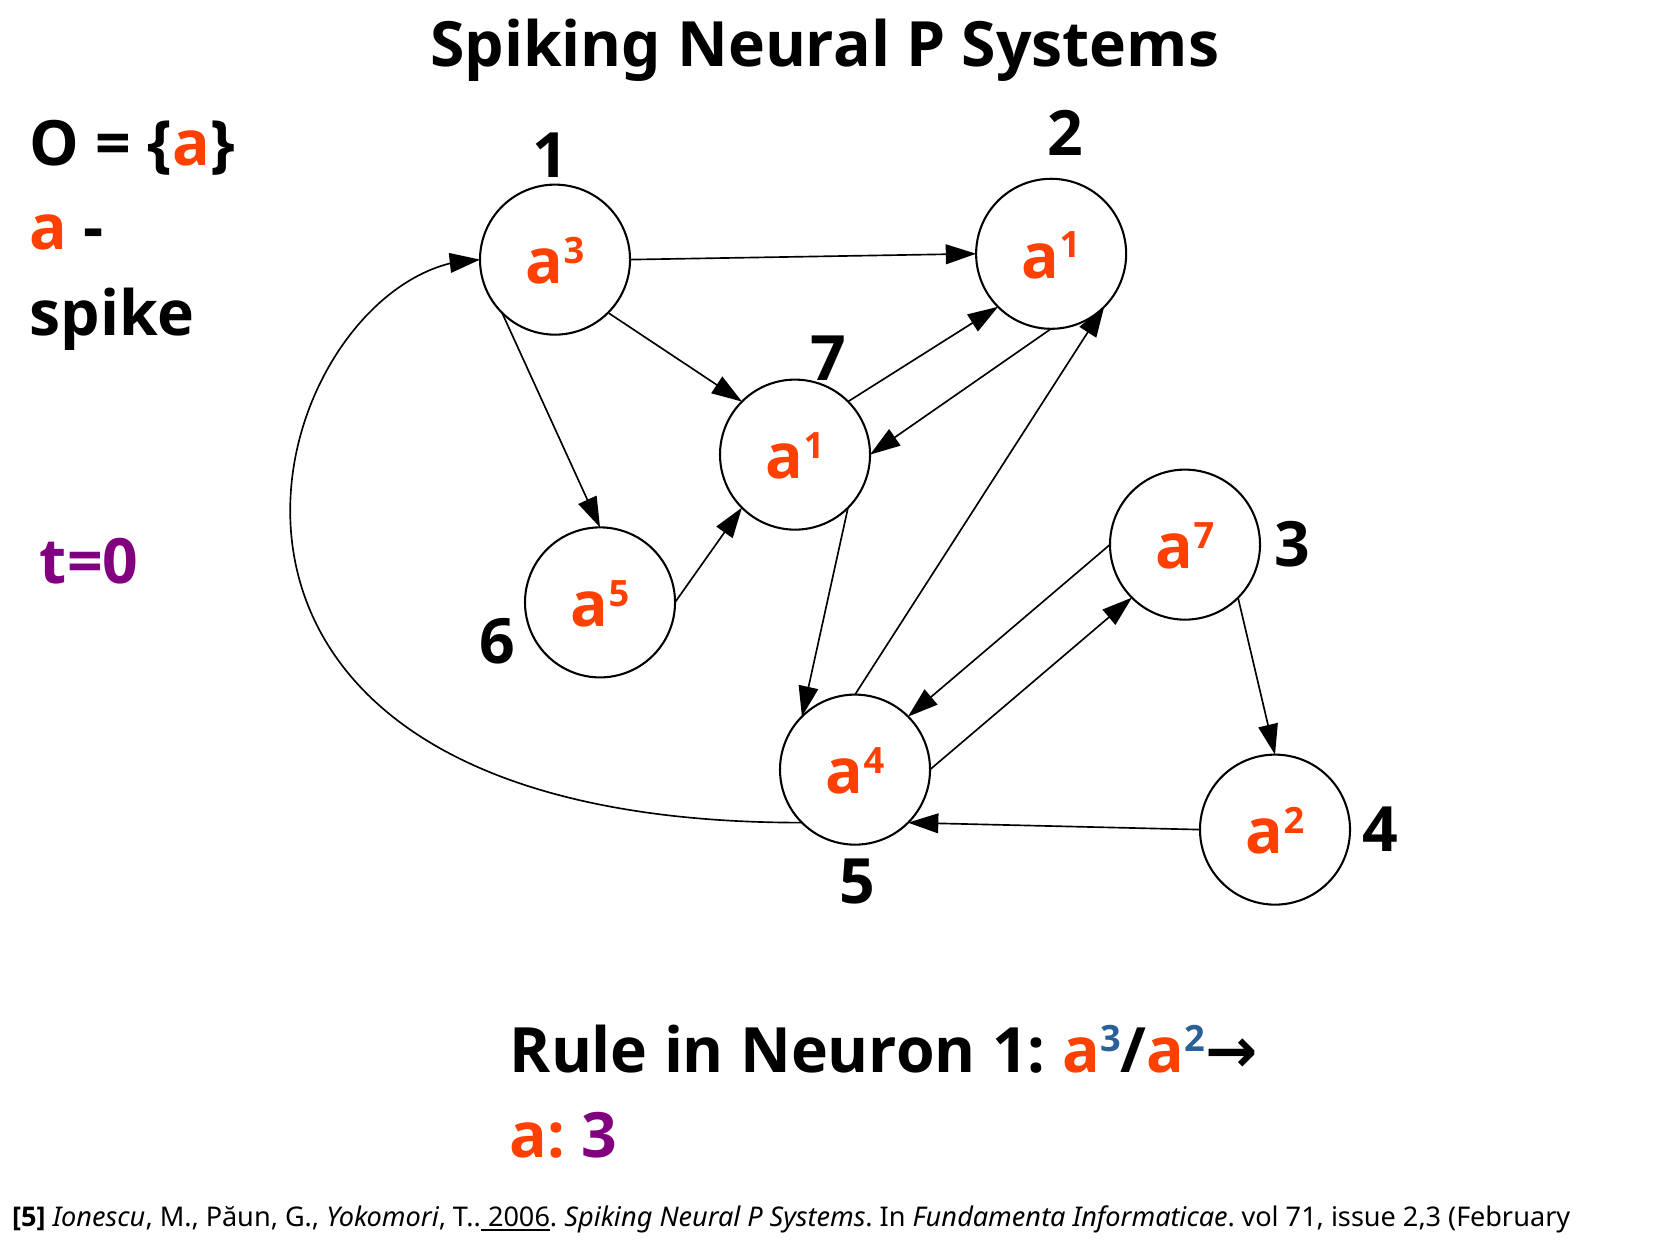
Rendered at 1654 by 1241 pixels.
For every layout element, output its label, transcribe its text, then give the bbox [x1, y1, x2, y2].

text_box 5 [825, 829, 872, 927]
text_box a1 [720, 379, 871, 530]
text_box [5] Ionescu, M., Păun, G., Yokomori, T.. 2006. Spiking Neural P Systems. In Fundamenta Informaticae. vol 71, issue 2,3 (February 2006), 279-308. [0, 1190, 1654, 1241]
text_box a4 [780, 694, 931, 843]
text_box Rule in Neuron 1: a3/a2→ a: 3 [495, 998, 1291, 1140]
text_box 1 [517, 103, 565, 202]
text_box a5 [525, 527, 676, 678]
text_box a3 [480, 185, 631, 335]
text_box a7 [1110, 469, 1260, 620]
text_box 7 [795, 306, 843, 404]
text_box 2 [1033, 81, 1081, 179]
text_box 6 [465, 589, 512, 687]
text_box 3 [1260, 492, 1321, 590]
text_box O = {a} a - spike [15, 90, 301, 271]
text_box t=0 [9, 509, 160, 607]
text_box 4 [1348, 777, 1396, 875]
title Spiking Neural P Systems [0, 1, 1651, 84]
text_box a1 [976, 179, 1127, 329]
text_box a2 [1200, 754, 1348, 905]
